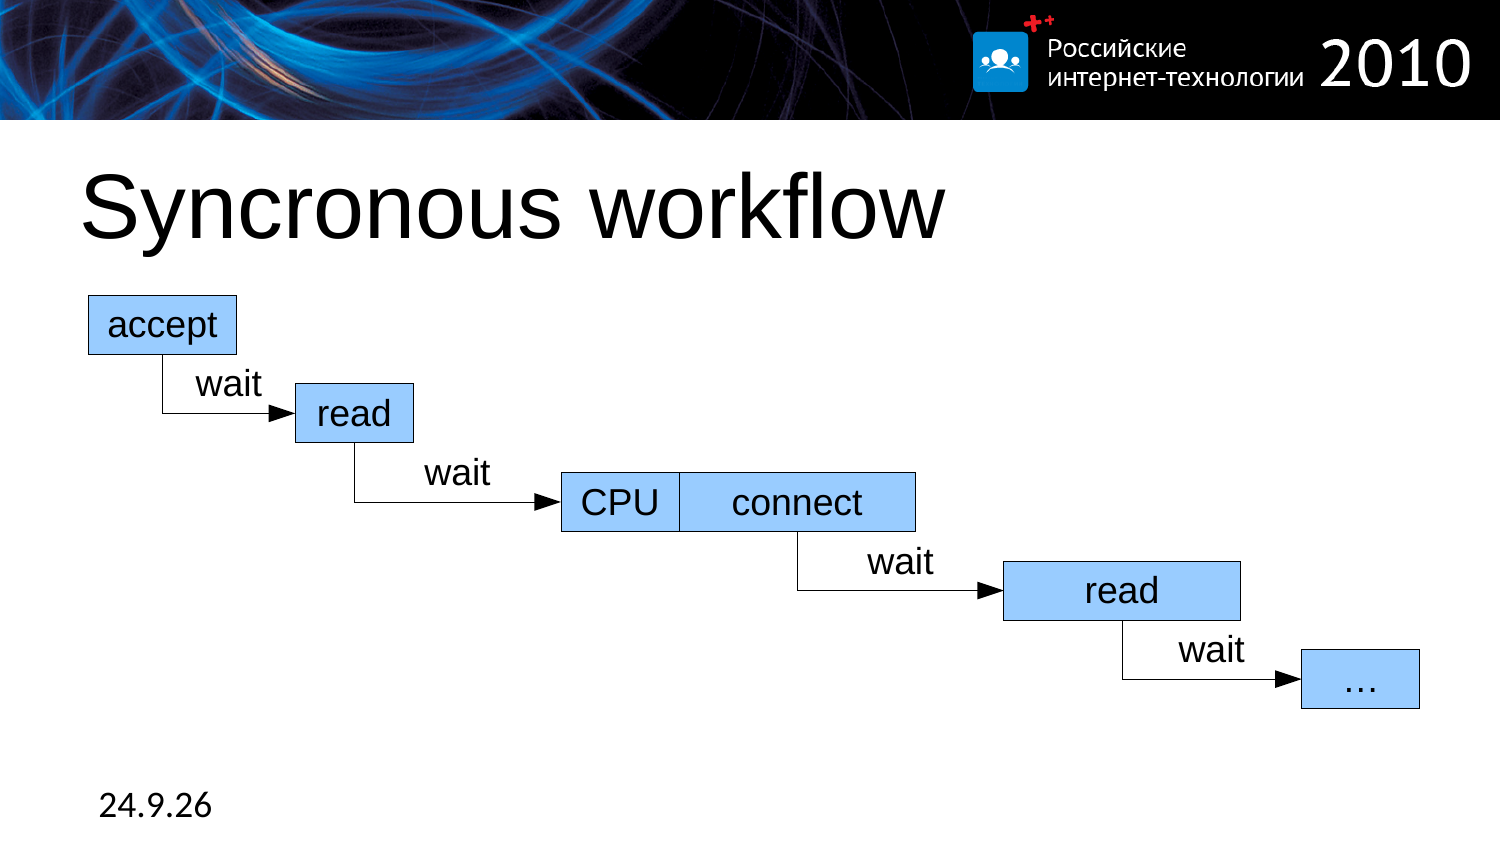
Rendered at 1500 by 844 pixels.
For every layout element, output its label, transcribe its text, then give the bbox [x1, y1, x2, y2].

text_box CPU [561, 472, 680, 532]
text_box accept [88, 295, 237, 355]
picture [0, 0, 1500, 120]
text_box … [1301, 649, 1420, 709]
text_box read [295, 383, 414, 443]
text_box connect [680, 472, 916, 532]
title Syncronous workflow [79, 149, 1430, 264]
text_box read [1003, 561, 1241, 621]
